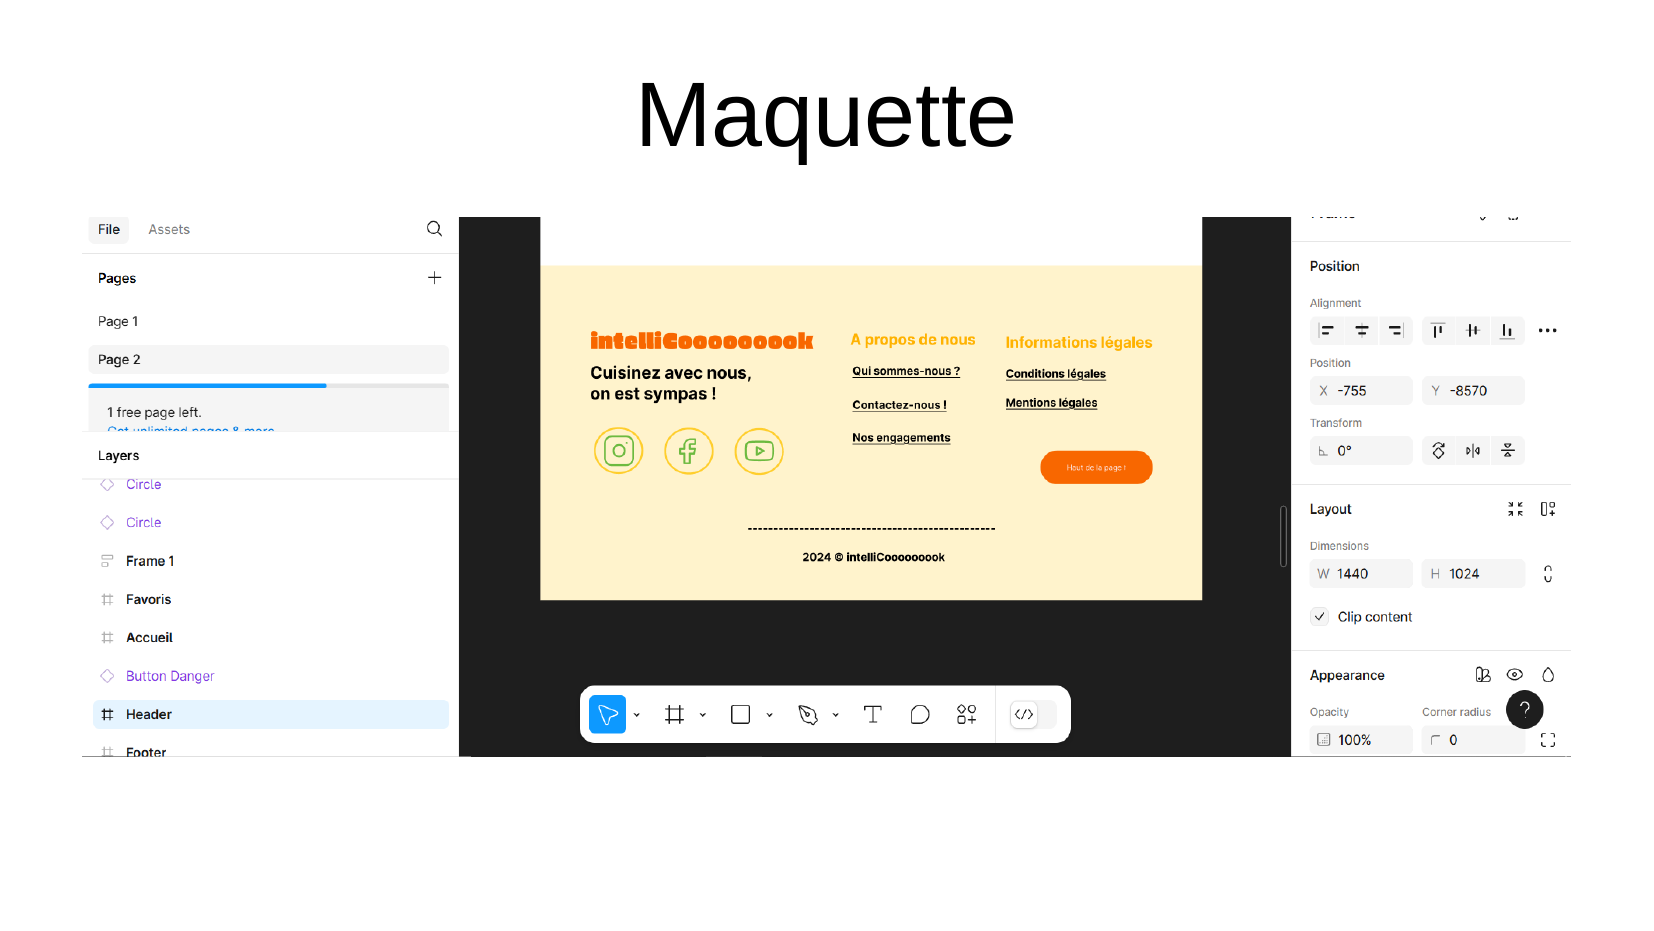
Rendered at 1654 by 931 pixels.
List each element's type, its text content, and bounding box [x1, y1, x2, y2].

title Maquette [82, 37, 1571, 193]
picture [82, 217, 1571, 758]
